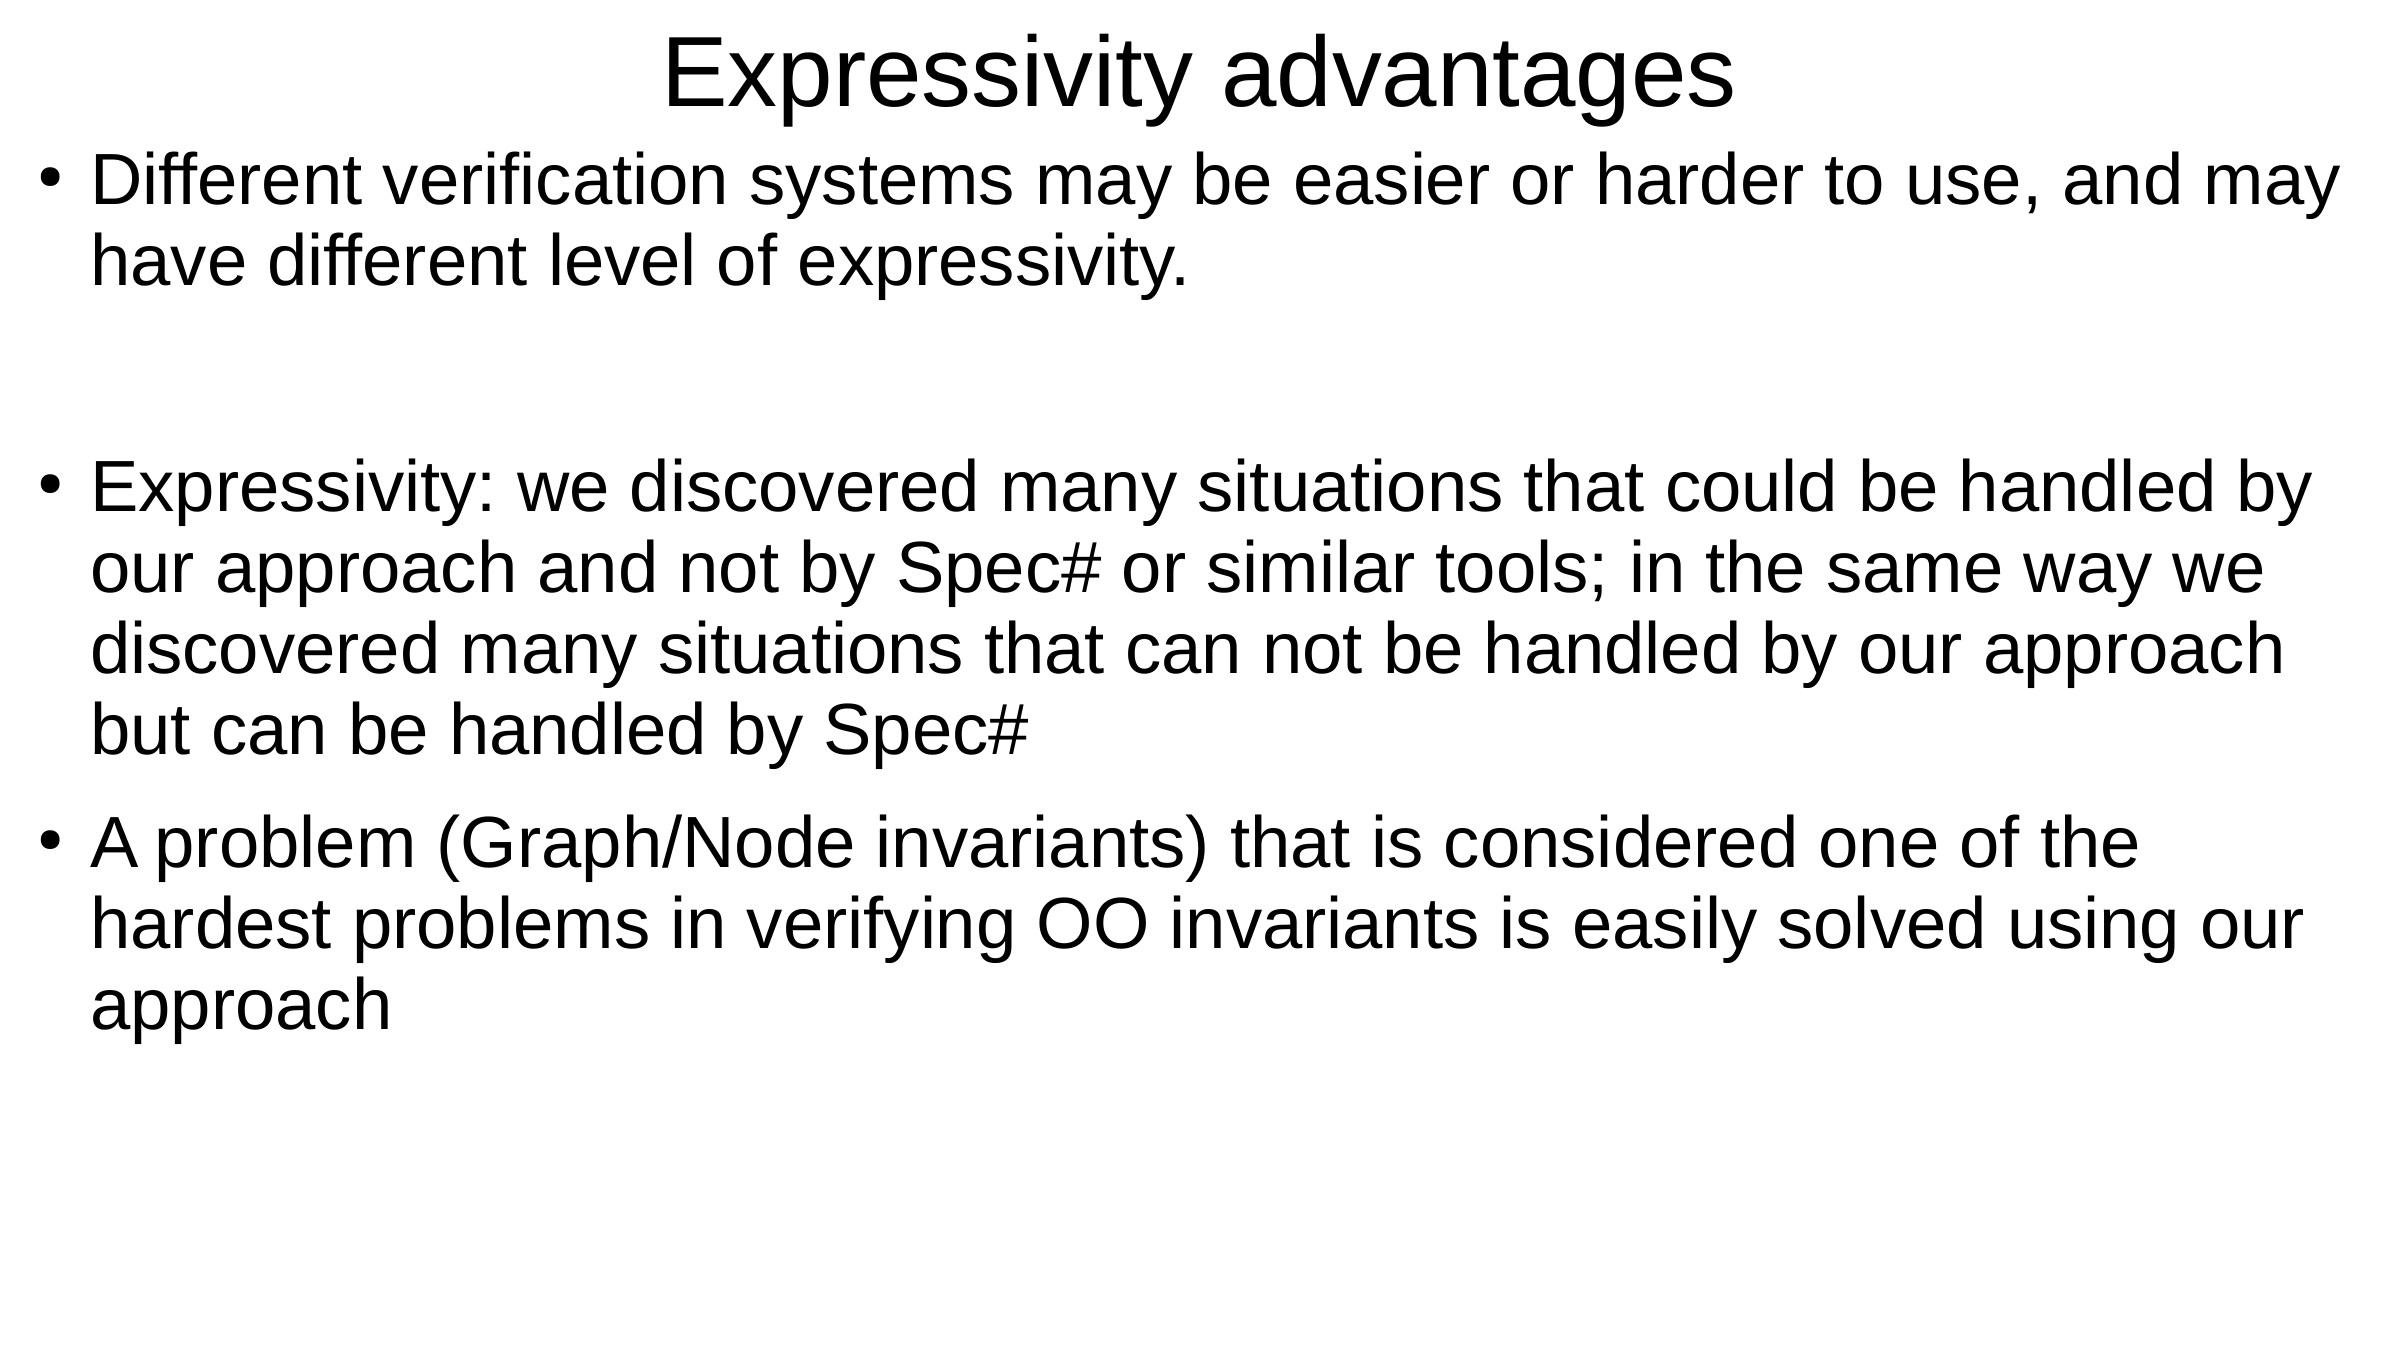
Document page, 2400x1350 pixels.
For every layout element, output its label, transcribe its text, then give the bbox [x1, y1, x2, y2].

title Expressivity advantages [120, 0, 2280, 138]
list Different verification systems may be easier or harder to use, and may have different level of expressivity. Expressivity: we discovered many situations that could be handled by our approach and not by Spec# or similar tools; in the same way we discovered many situations that can not be handled by our approach but can be handled by Spec# A problem (Graph/Node invariants) that is considered one of the hardest problems in verifying OO invariants is easily solved using our approach [19, 138, 2375, 1321]
